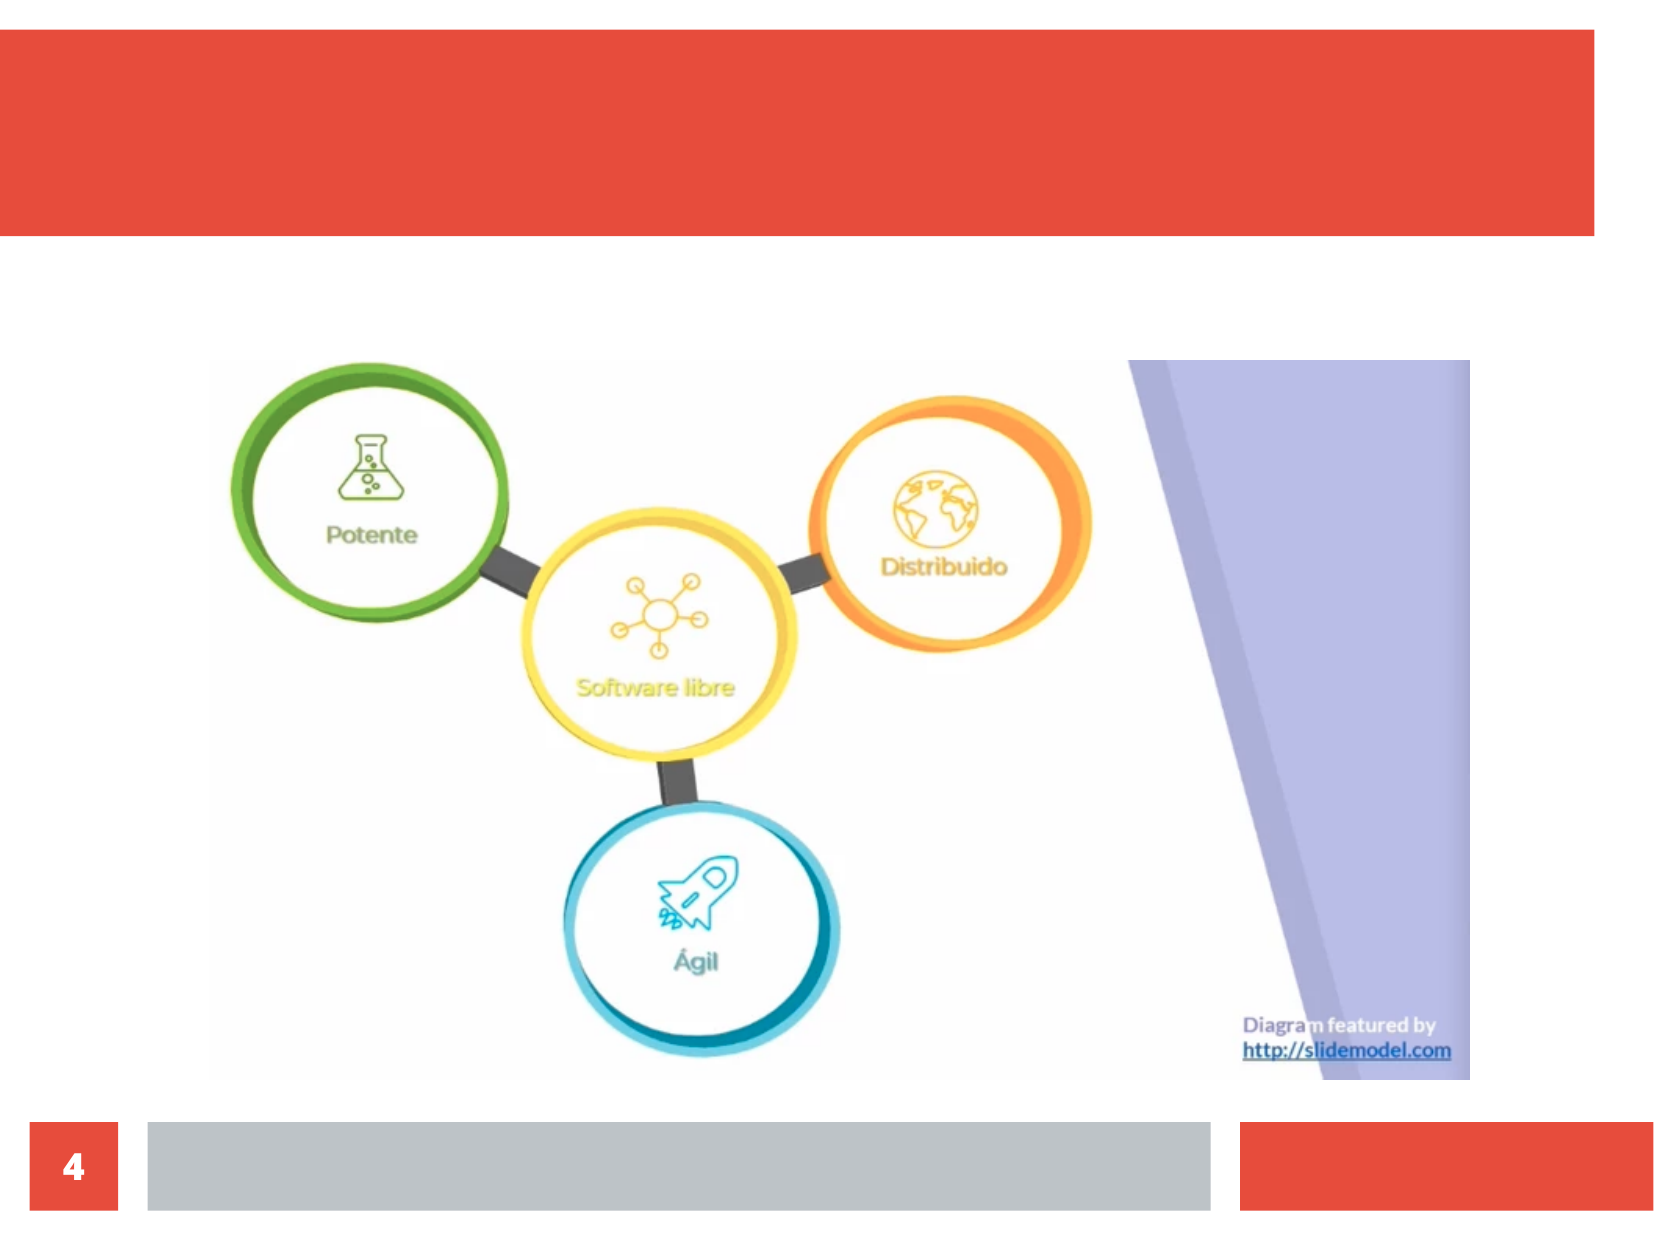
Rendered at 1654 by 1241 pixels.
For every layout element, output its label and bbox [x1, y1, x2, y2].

picture [209, 360, 1470, 1081]
